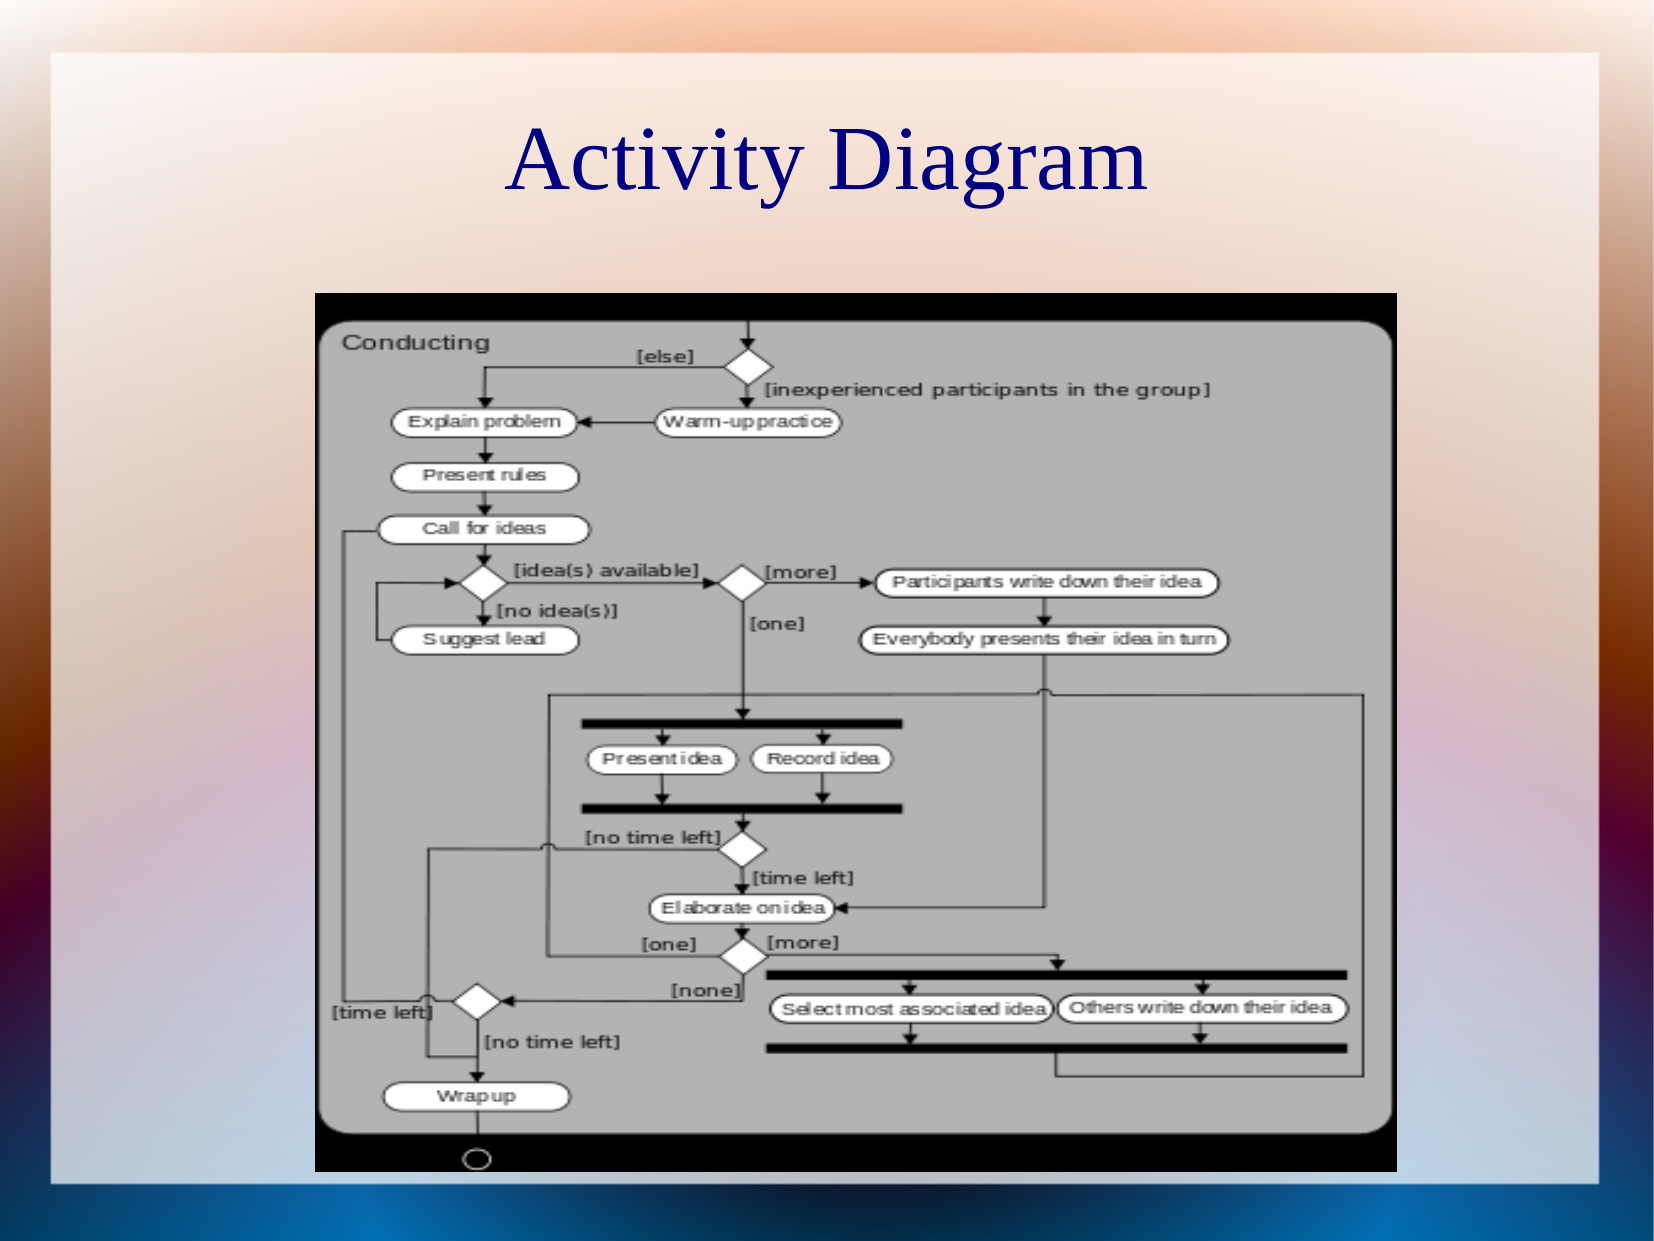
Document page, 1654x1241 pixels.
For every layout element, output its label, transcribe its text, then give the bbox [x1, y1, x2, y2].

title Activity Diagram [82, 55, 1571, 263]
picture [0, 0, 1654, 1241]
